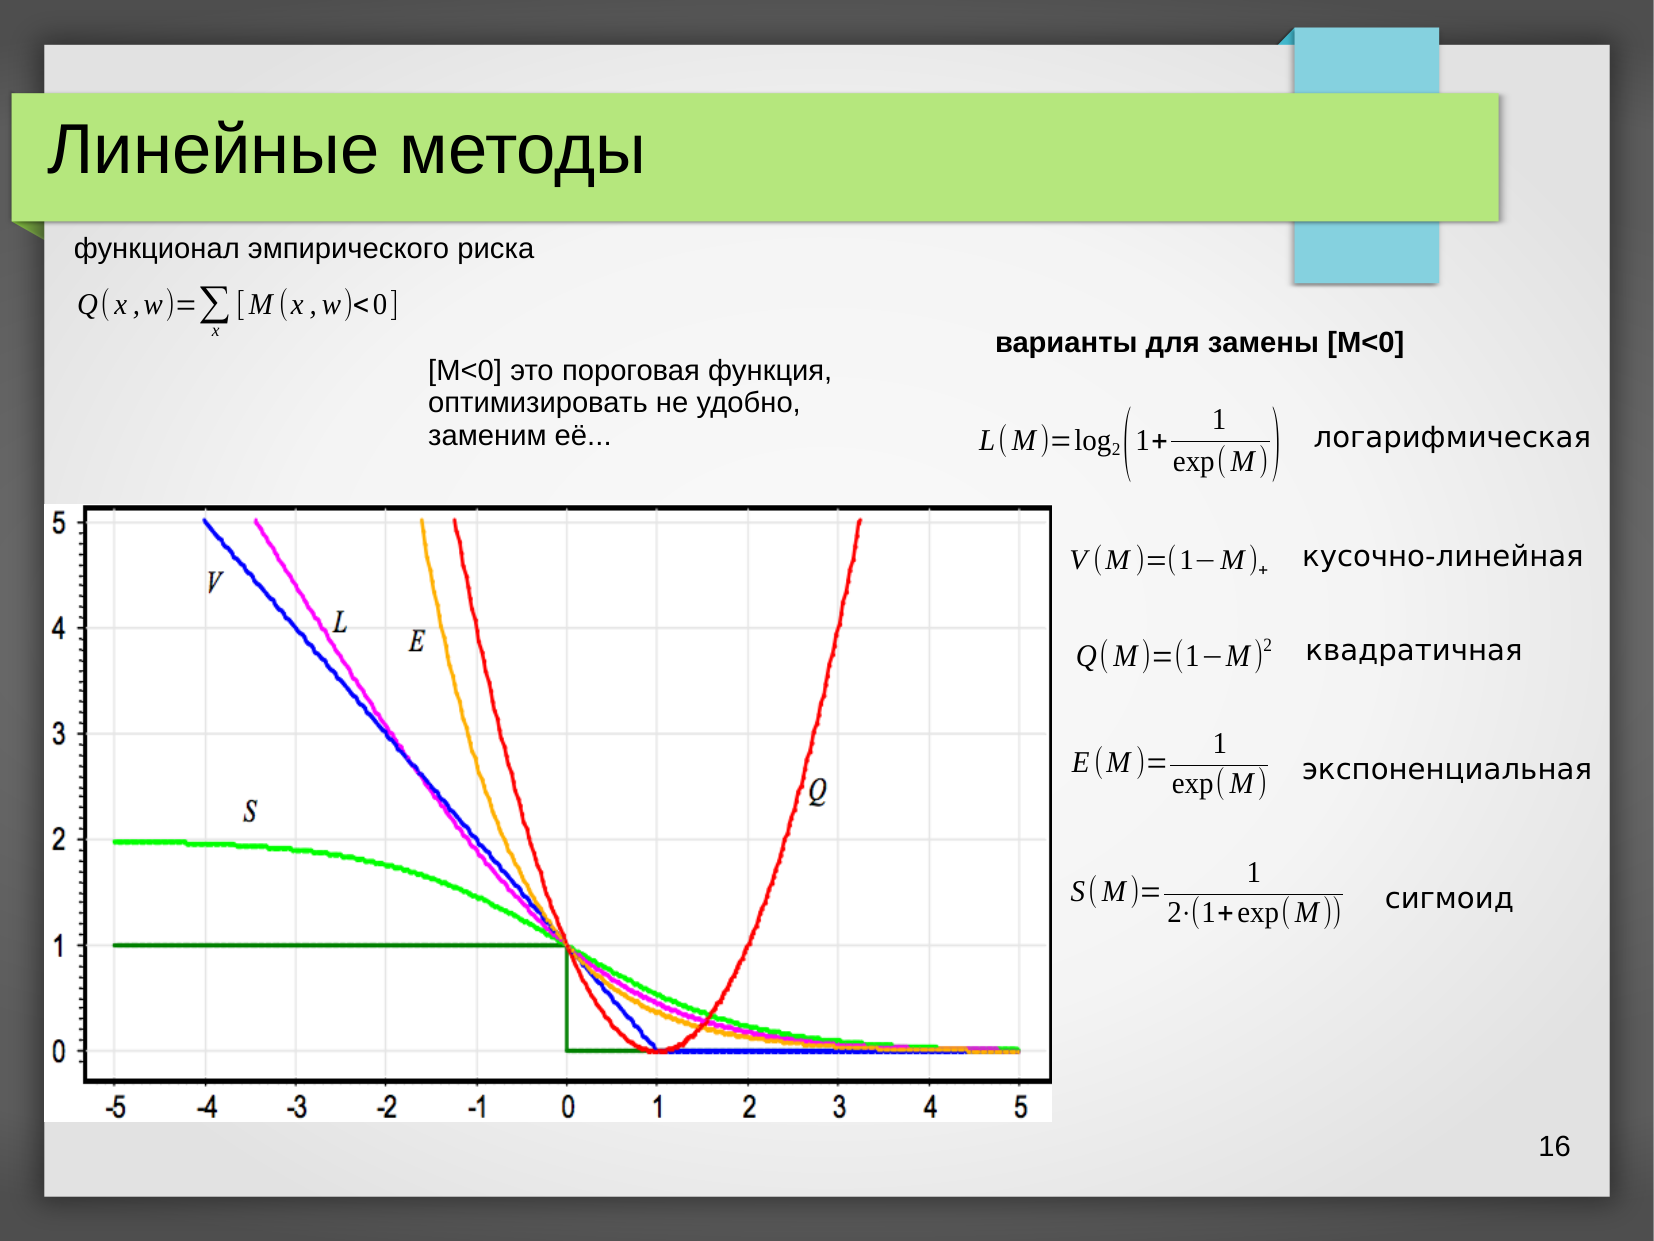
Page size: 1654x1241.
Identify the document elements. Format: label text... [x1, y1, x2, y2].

chart [1069, 637, 1279, 677]
chart [1062, 861, 1351, 934]
text_box [M<0] это пороговая функция, оптимизировать не удобно, заменим её... [413, 346, 886, 460]
title Линейные методы [47, 109, 1501, 189]
chart [1062, 543, 1275, 581]
text_box квадратичная [1290, 625, 1539, 676]
chart [971, 404, 1288, 485]
text_box логарифмическая [1298, 413, 1607, 473]
text_box функционал эмпирического риска [59, 224, 556, 273]
text_box варианты для замены [M<0] [980, 318, 1548, 367]
chart [70, 283, 404, 343]
chart [1064, 732, 1276, 805]
text_box экспоненциальная [1287, 744, 1619, 804]
text_box сигмоид [1370, 874, 1571, 924]
text_box кусочно-линейная [1287, 531, 1607, 581]
picture [0, 0, 1654, 1241]
